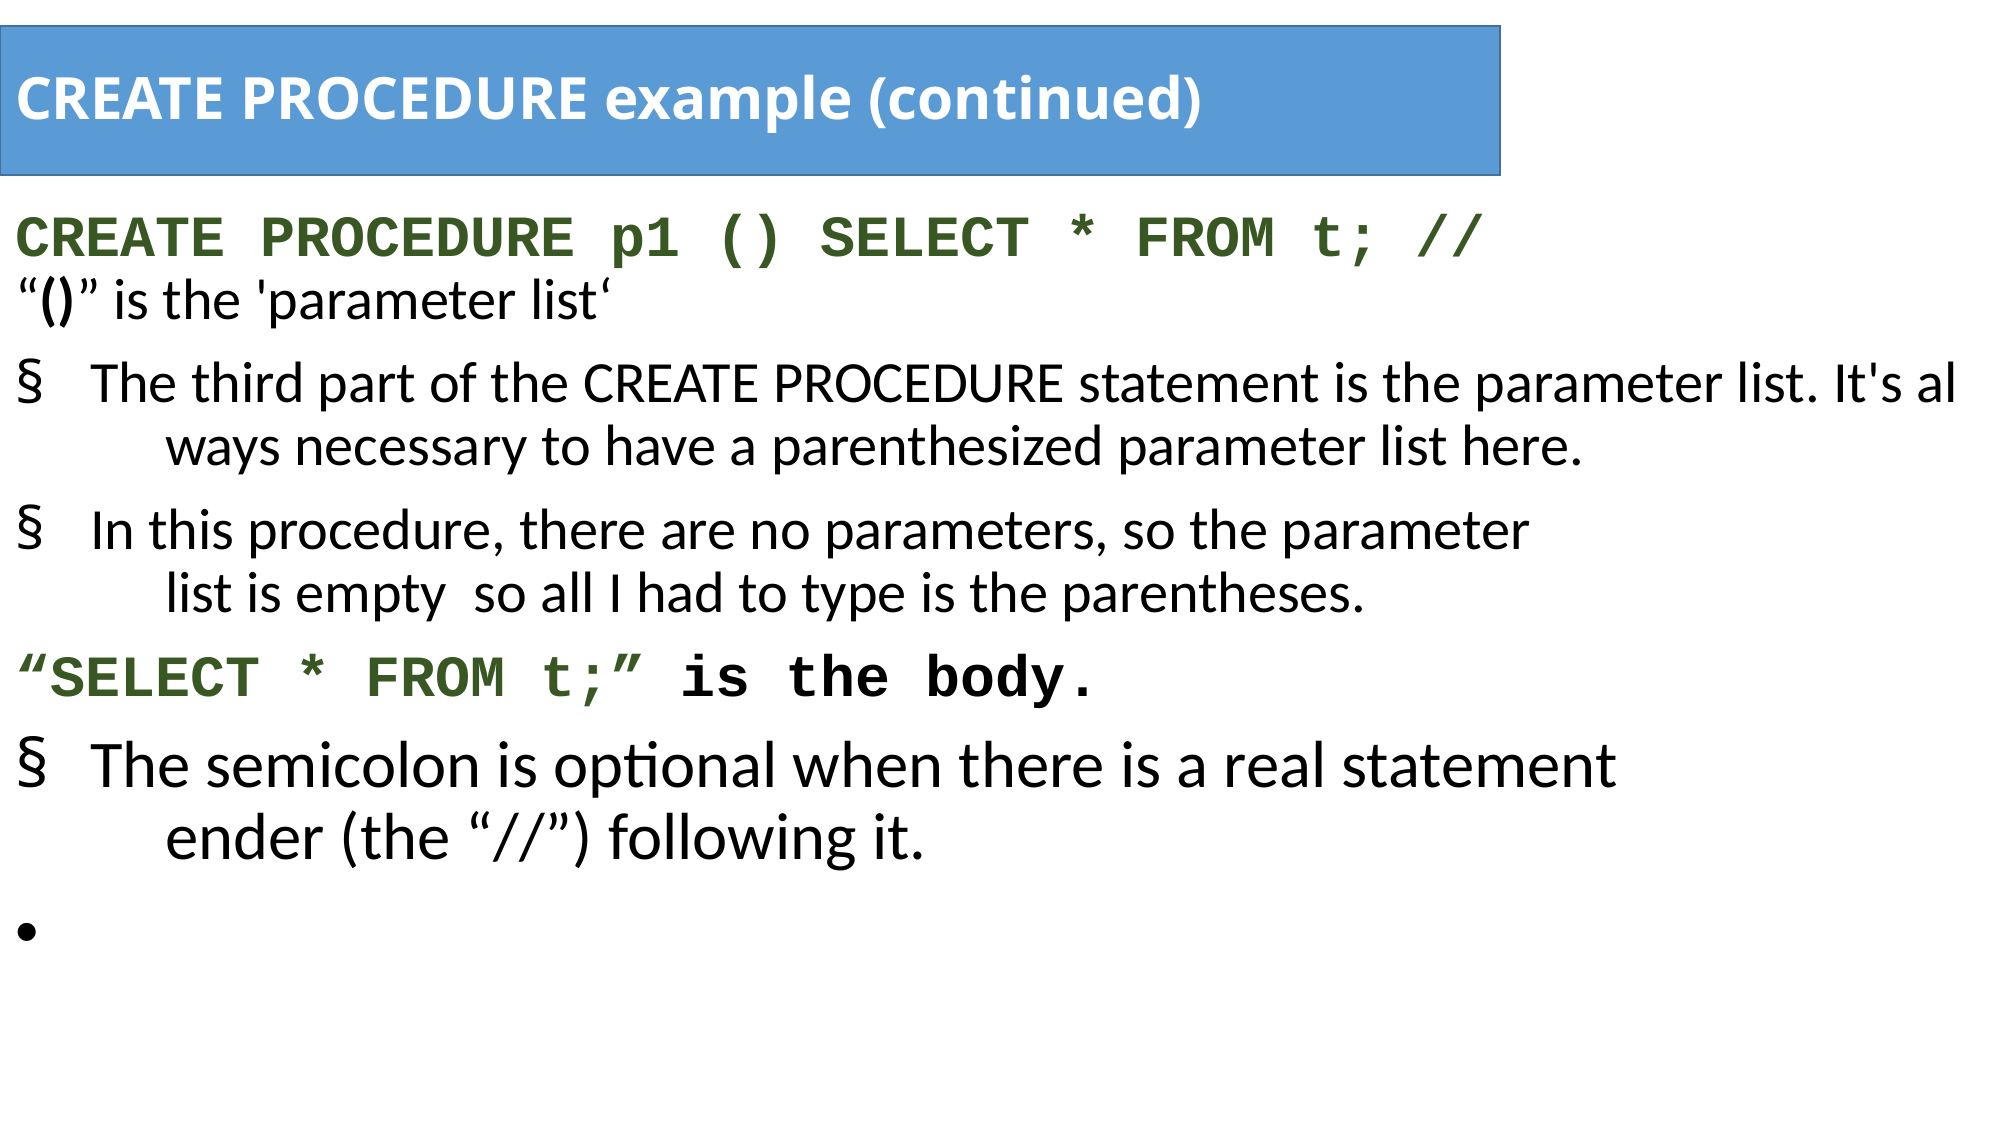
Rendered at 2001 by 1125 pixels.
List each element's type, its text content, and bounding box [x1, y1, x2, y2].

subtitle CREATE PROCEDURE p1 () SELECT * FROM t; // “()” is the 'parameter list‘ The third part of the CREATE PROCEDURE statement is the parameter list. It's always necessary to have a parenthesized parameter list here. In this procedure, there are no parameters, so the parameter list is empty ­­ so all I had to type is the parentheses. “SELECT * FROM t;” is the body. The semicolon is optional when there is a real statement­ender (the “//”) following it. [0, 198, 2000, 1051]
title CREATE PROCEDURE example (continued) [0, 26, 1501, 176]
